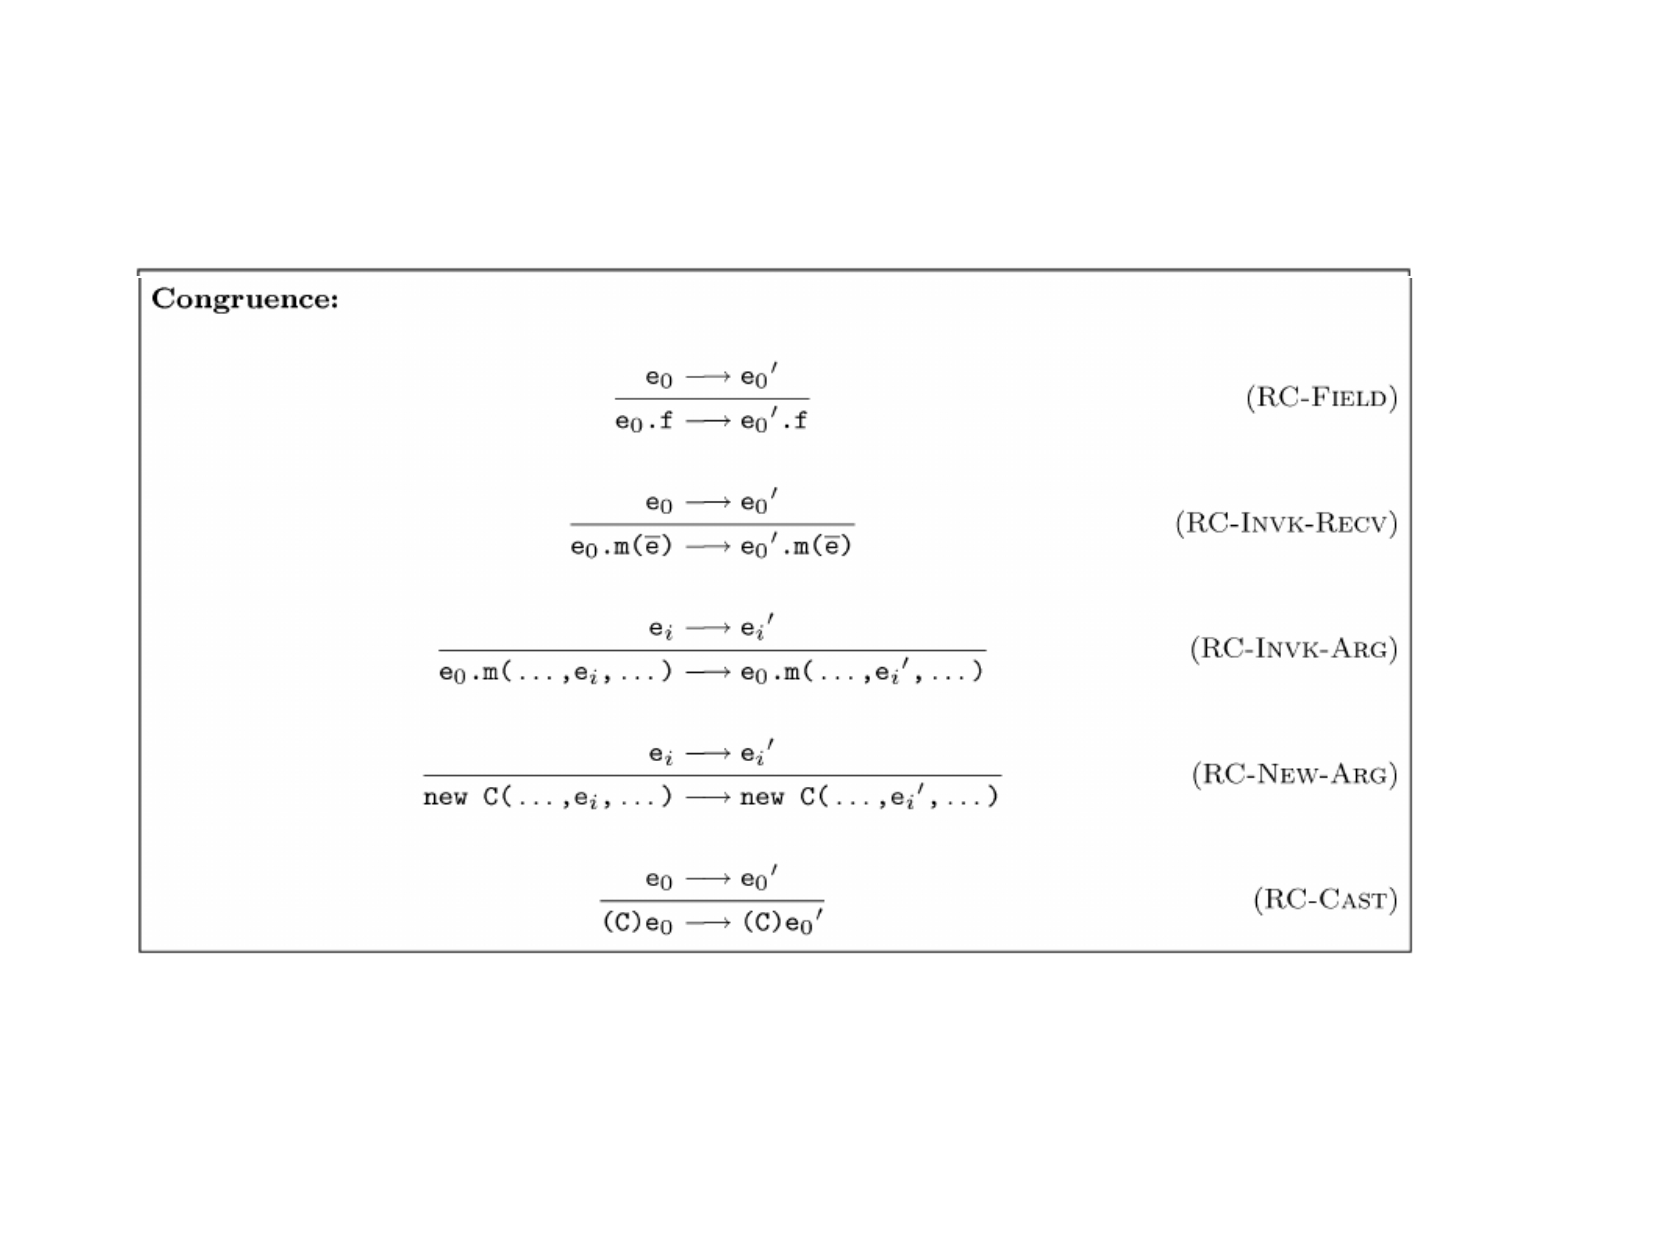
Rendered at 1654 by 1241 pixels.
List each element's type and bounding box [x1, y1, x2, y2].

picture [134, 265, 1431, 276]
picture [134, 278, 1431, 972]
